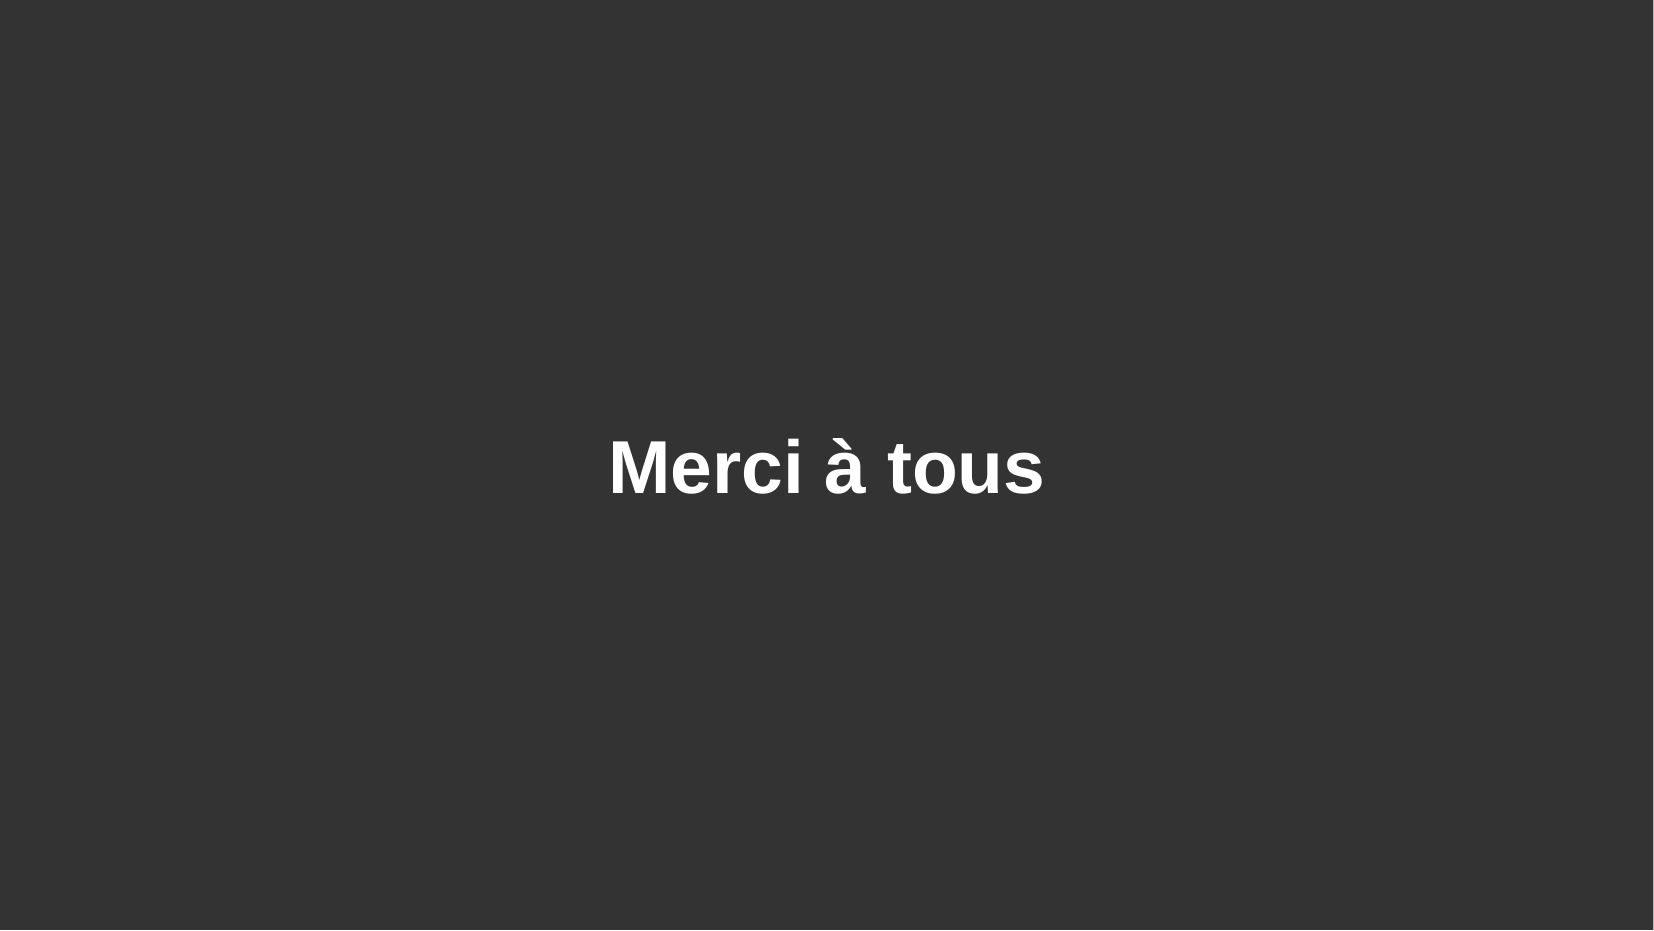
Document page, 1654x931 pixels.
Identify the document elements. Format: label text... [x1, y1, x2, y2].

subtitle Merci à tous [82, 37, 1571, 898]
